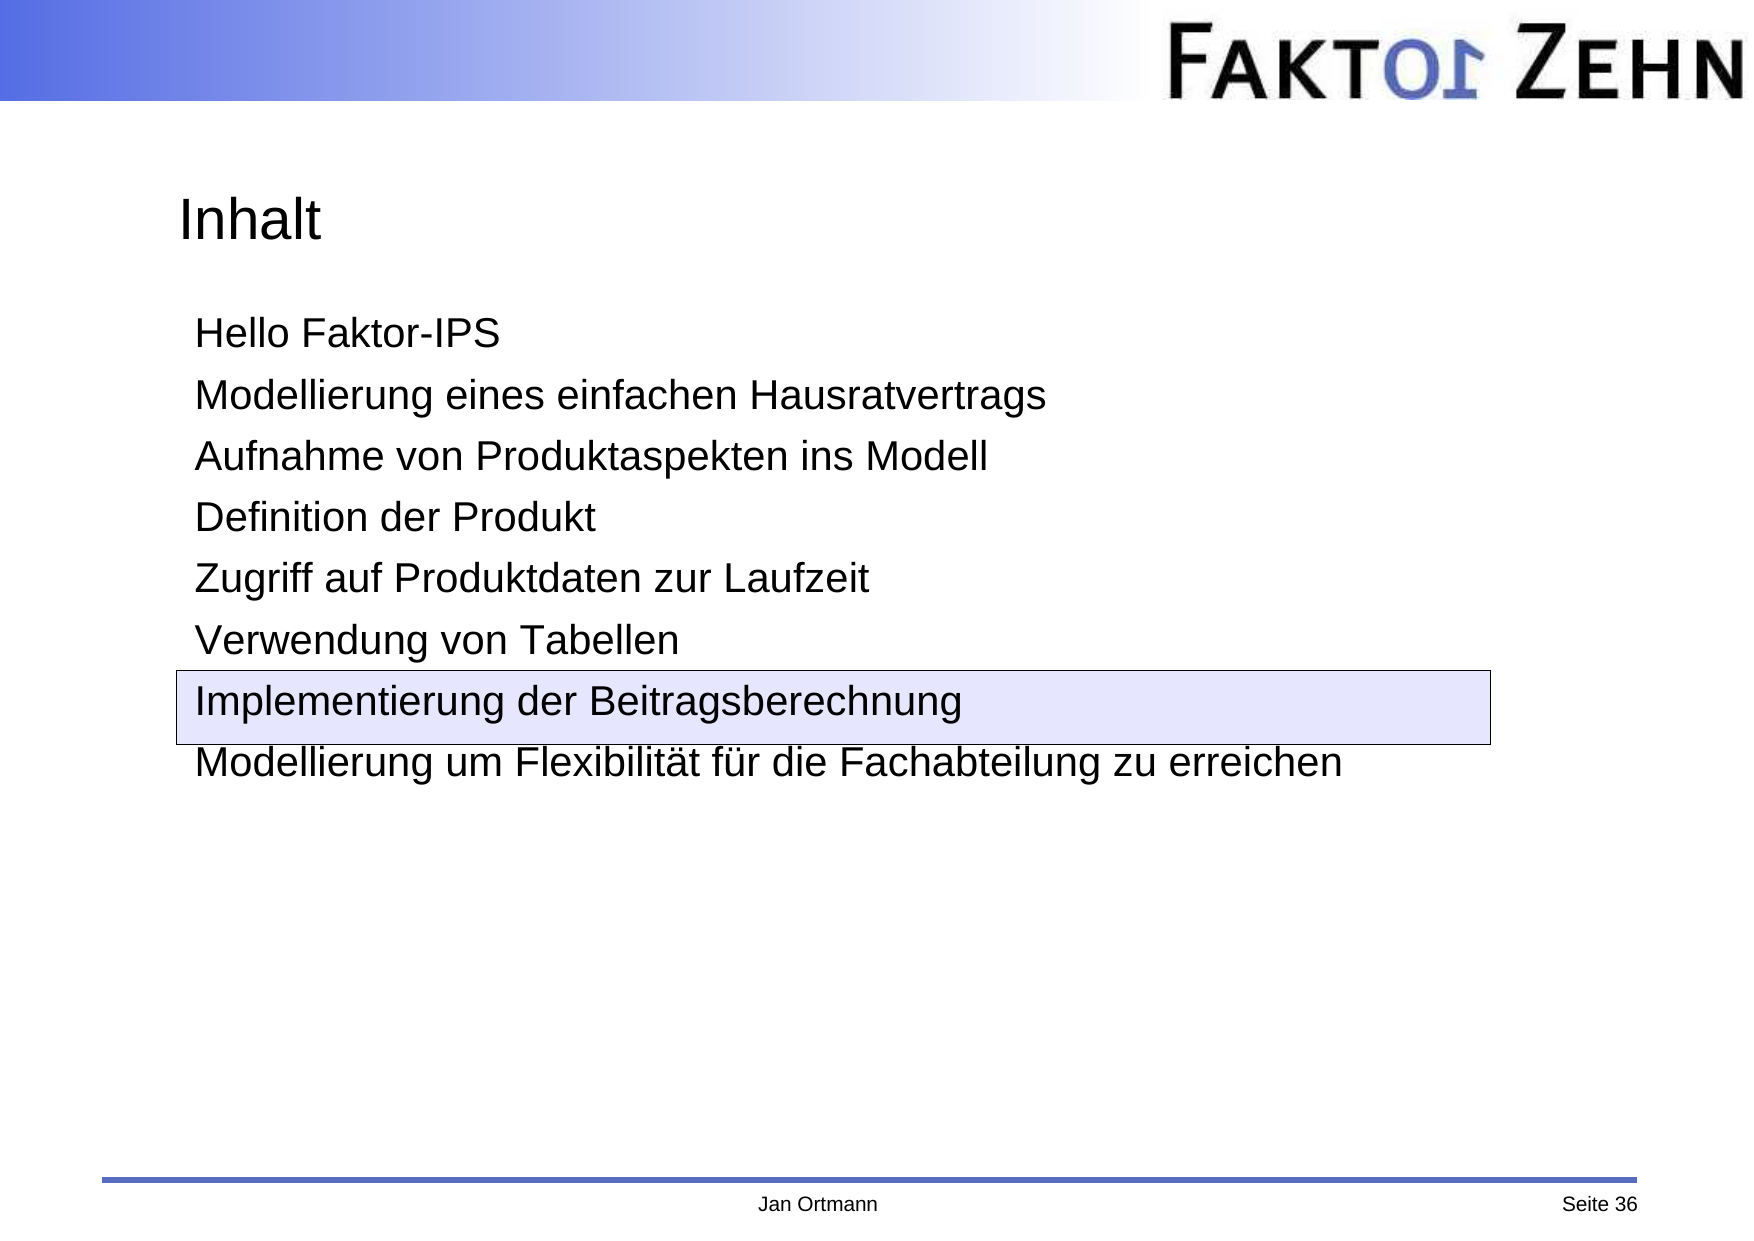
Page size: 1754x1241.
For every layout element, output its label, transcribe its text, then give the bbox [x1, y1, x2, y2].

picture [1162, 7, 1752, 100]
title Inhalt [178, 142, 1576, 296]
list Hello Faktor-IPS Modellierung eines einfachen Hausratvertrags Aufnahme von Produktaspekten ins Modell Definition der Produkt Zugriff auf Produktdaten zur Laufzeit Verwendung von Tabellen Implementierung der Beitragsberechnung Modellierung um Flexibilität für die Fachabteilung zu erreichen [176, 310, 1574, 1078]
